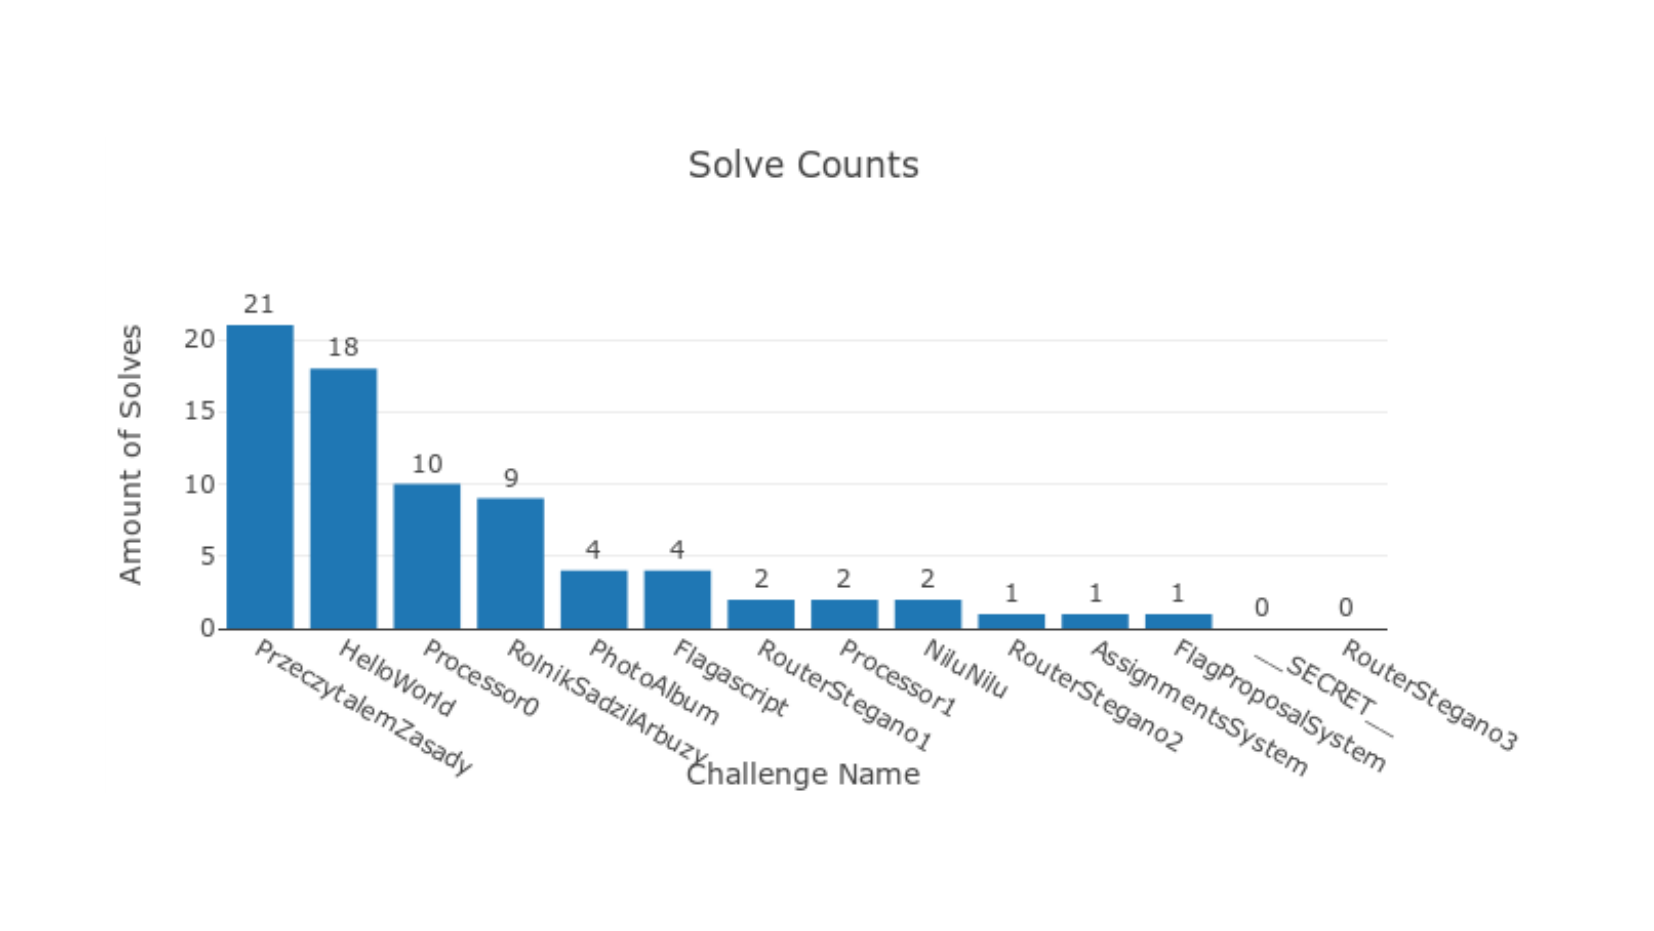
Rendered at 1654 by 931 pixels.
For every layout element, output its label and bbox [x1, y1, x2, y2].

picture [104, 137, 1550, 794]
